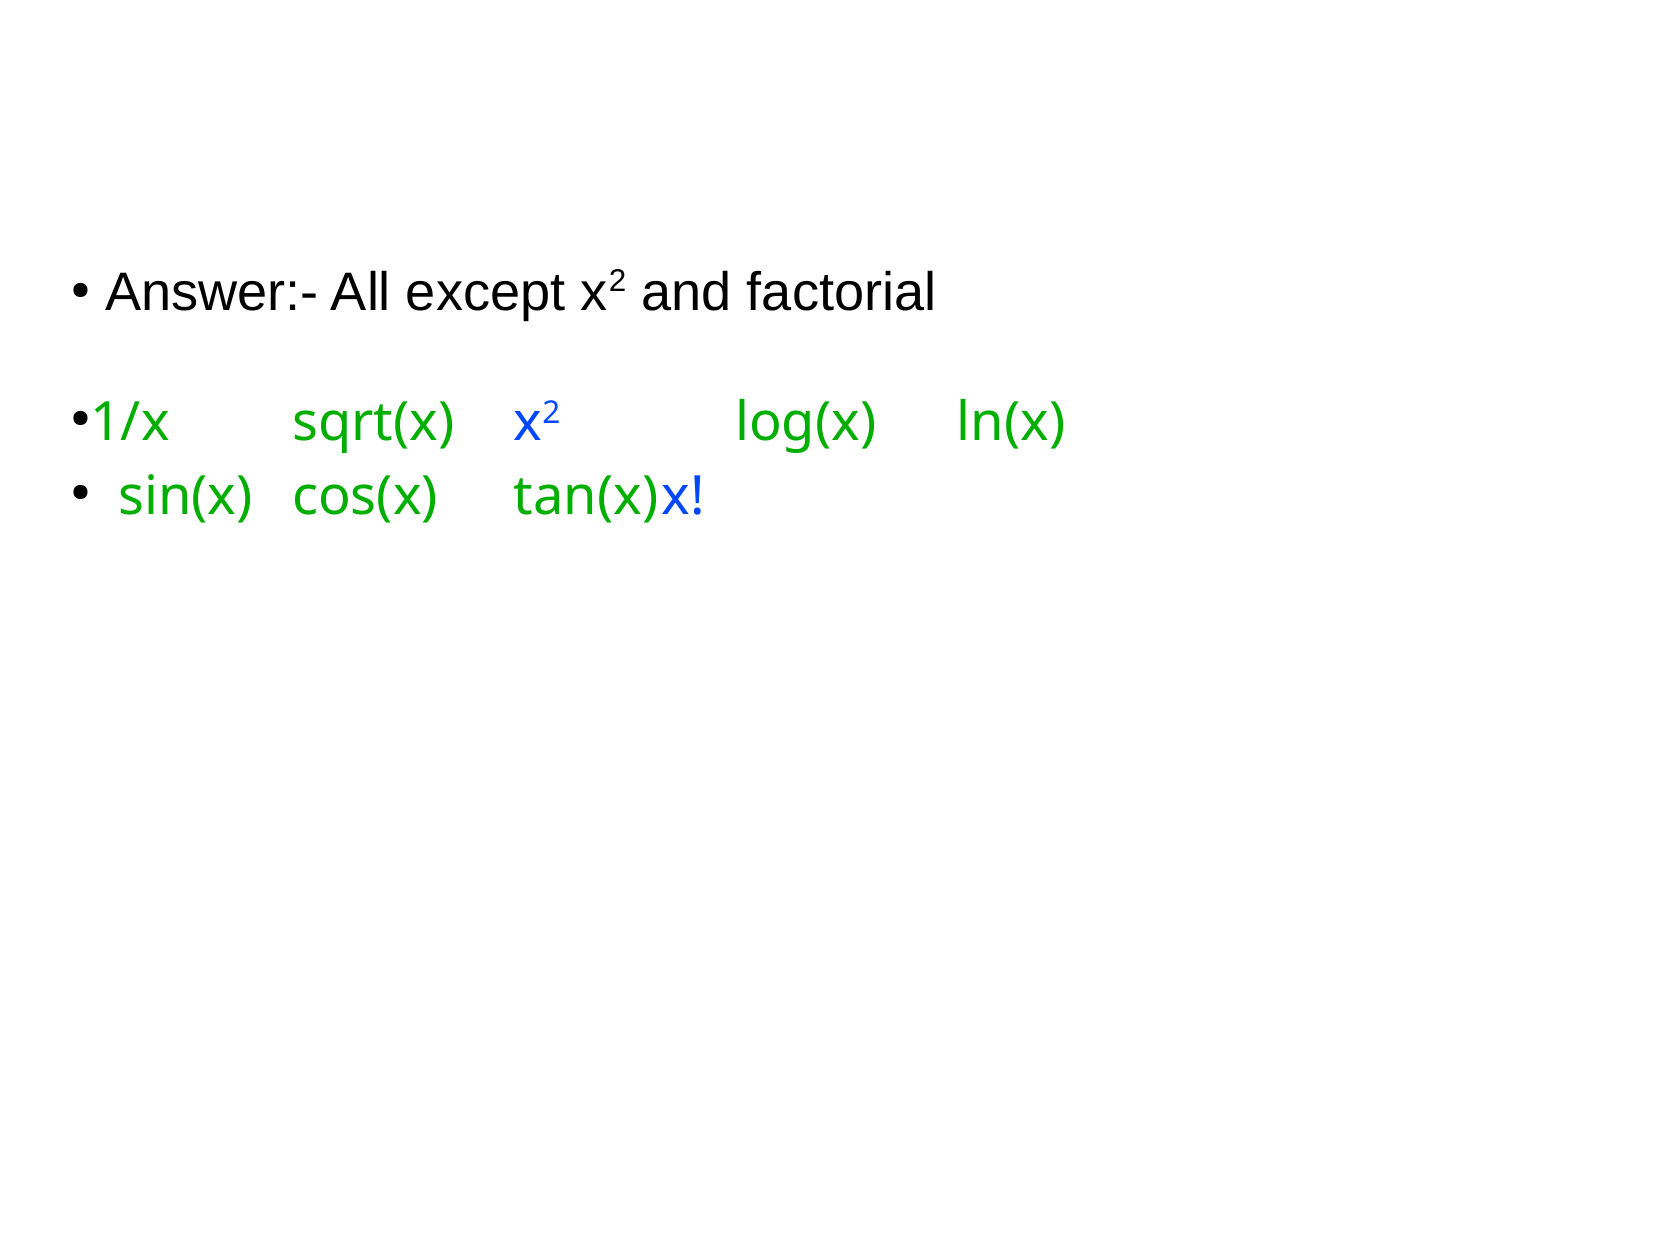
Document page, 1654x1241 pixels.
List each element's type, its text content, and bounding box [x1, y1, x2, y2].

text_box Answer:- All except x2 and factorial 1/x sqrt(x) x2 log(x) ln(x) sin(x) cos(x) tan(x) x! [70, 200, 1571, 1182]
